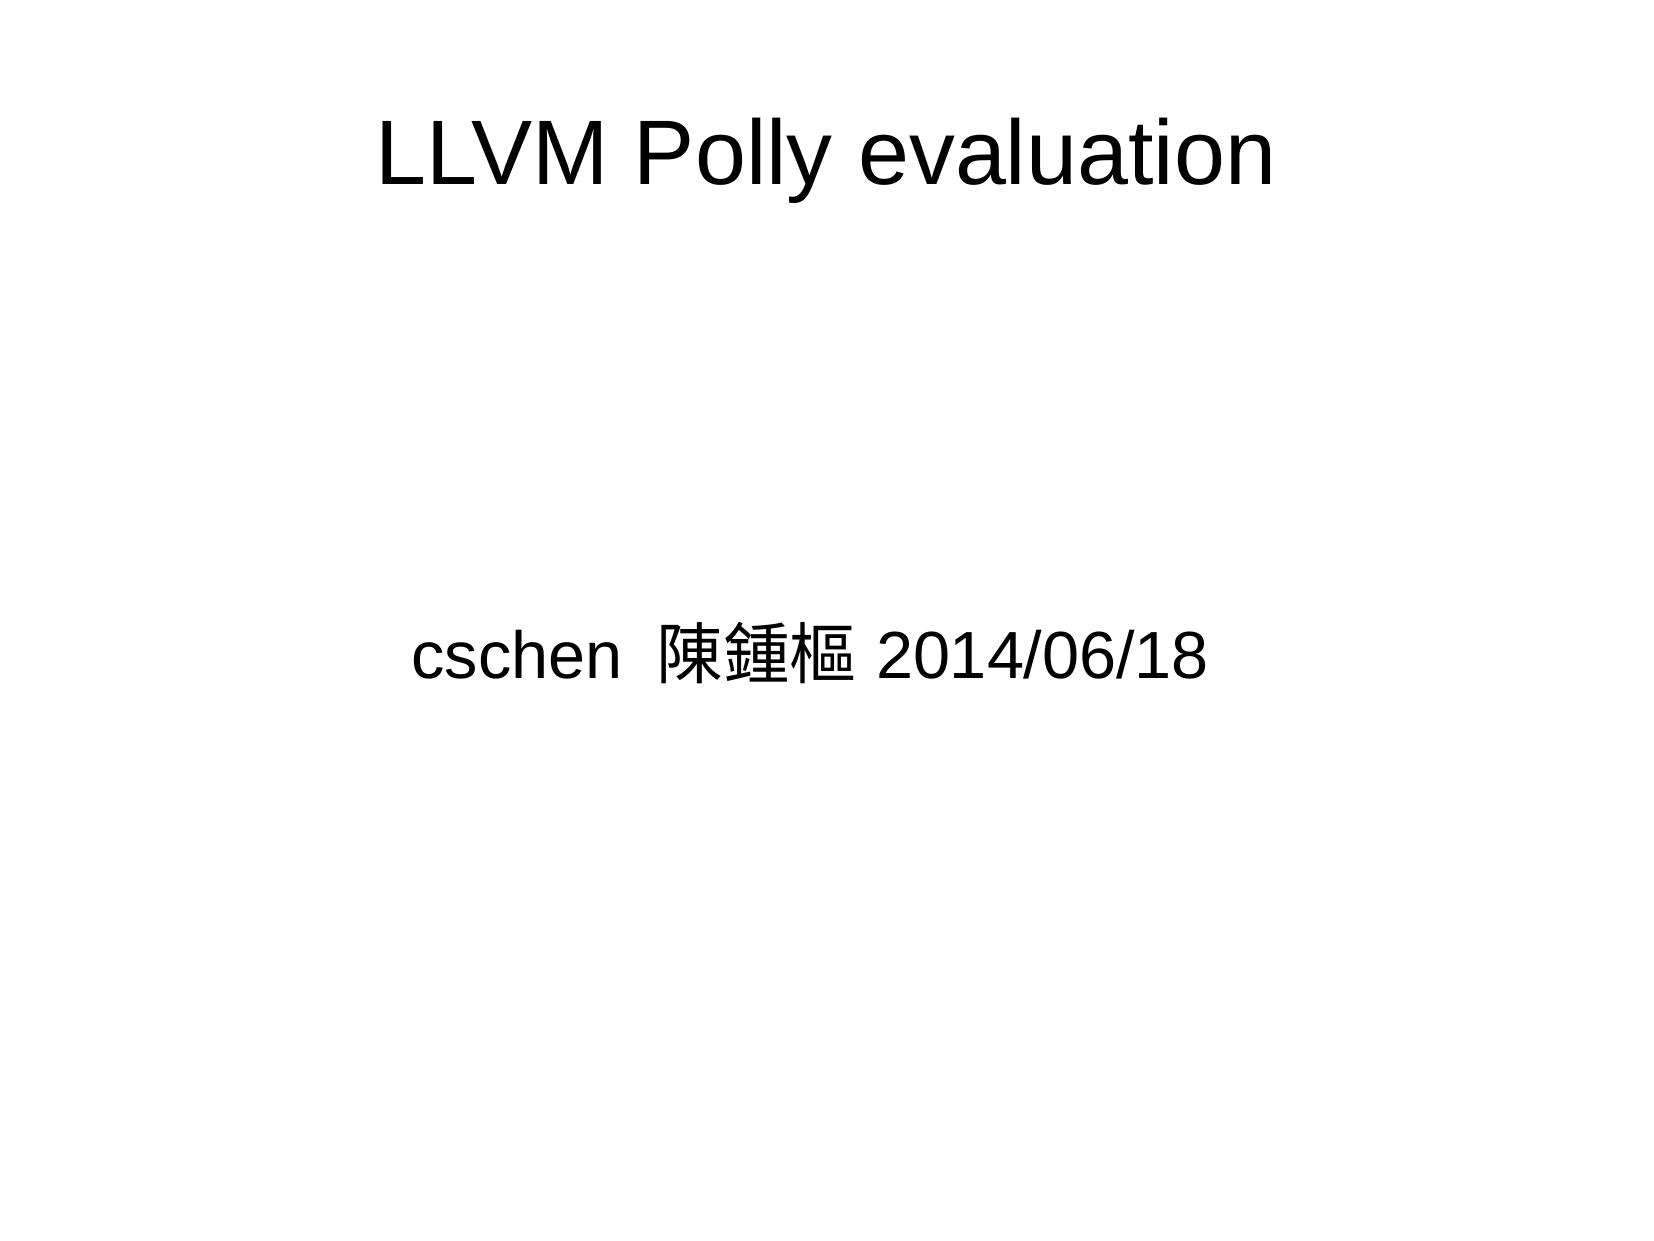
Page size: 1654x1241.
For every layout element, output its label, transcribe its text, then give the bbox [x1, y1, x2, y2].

title LLVM Polly evaluation [82, 49, 1571, 257]
subtitle cschen 陳鍾樞2014/06/18 [82, 290, 1538, 1010]
